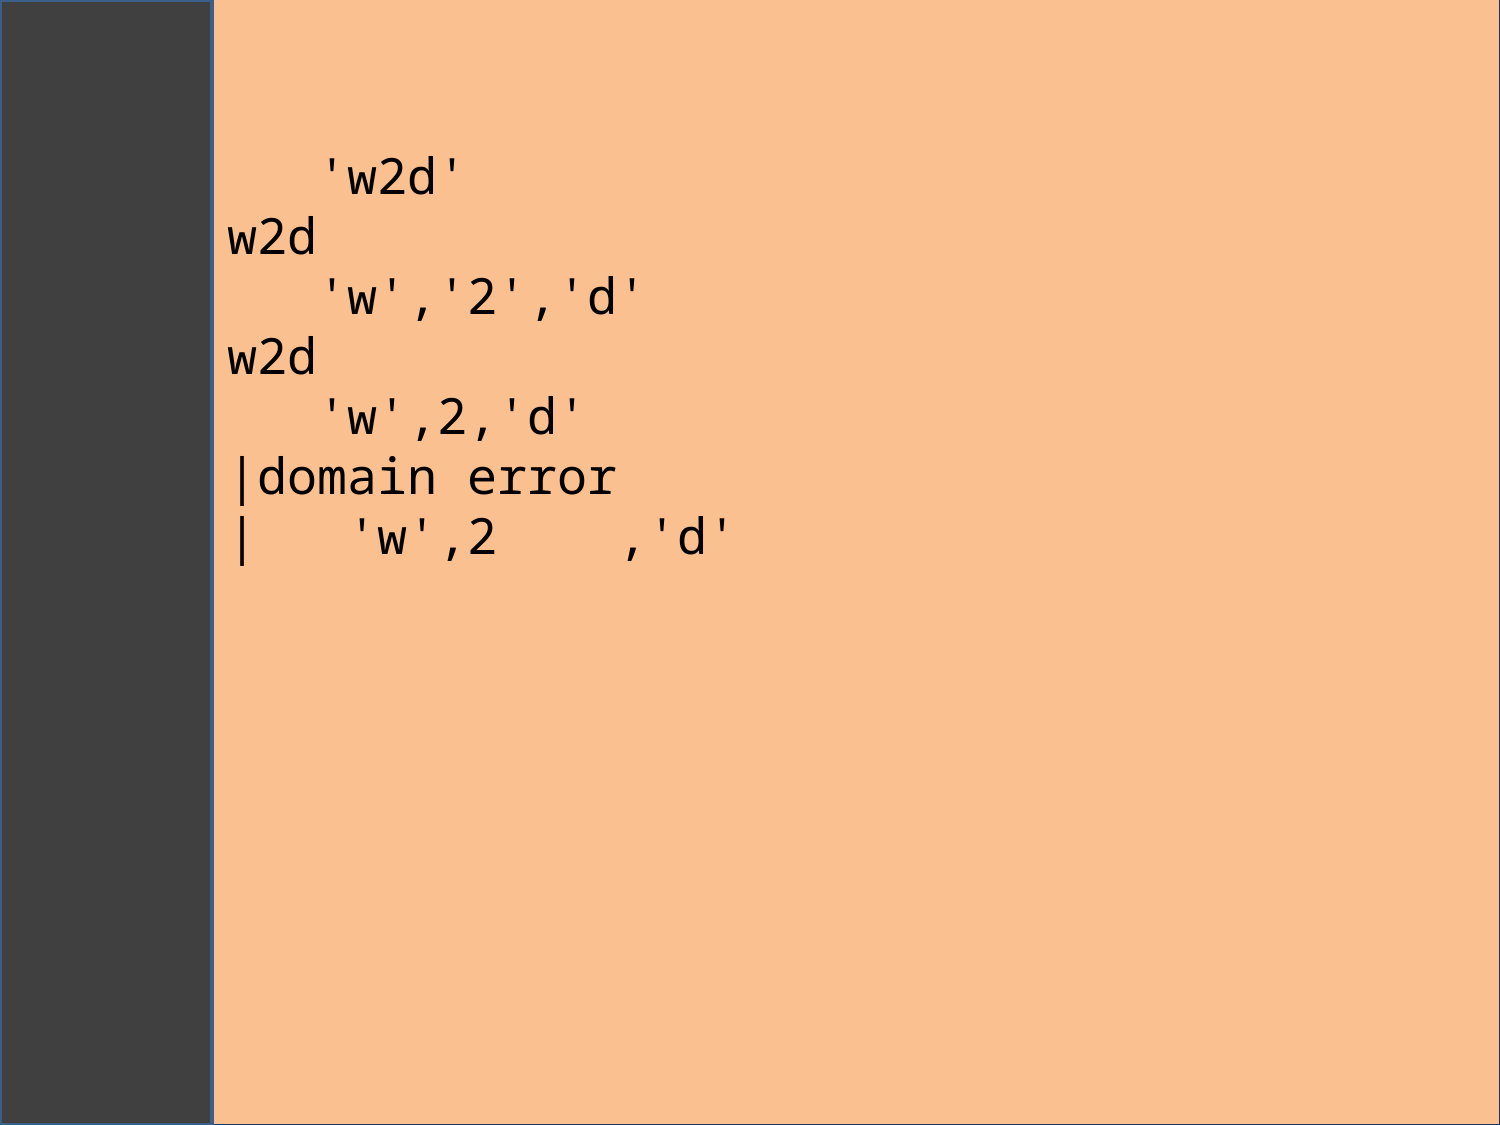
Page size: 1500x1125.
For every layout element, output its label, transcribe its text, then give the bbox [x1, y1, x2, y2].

text_box 'w2d' w2d 'w','2','d' w2d 'w',2,'d' |domain error | 'w',2 ,'d' [213, 137, 1425, 573]
text_box [0, 0, 1500, 1125]
